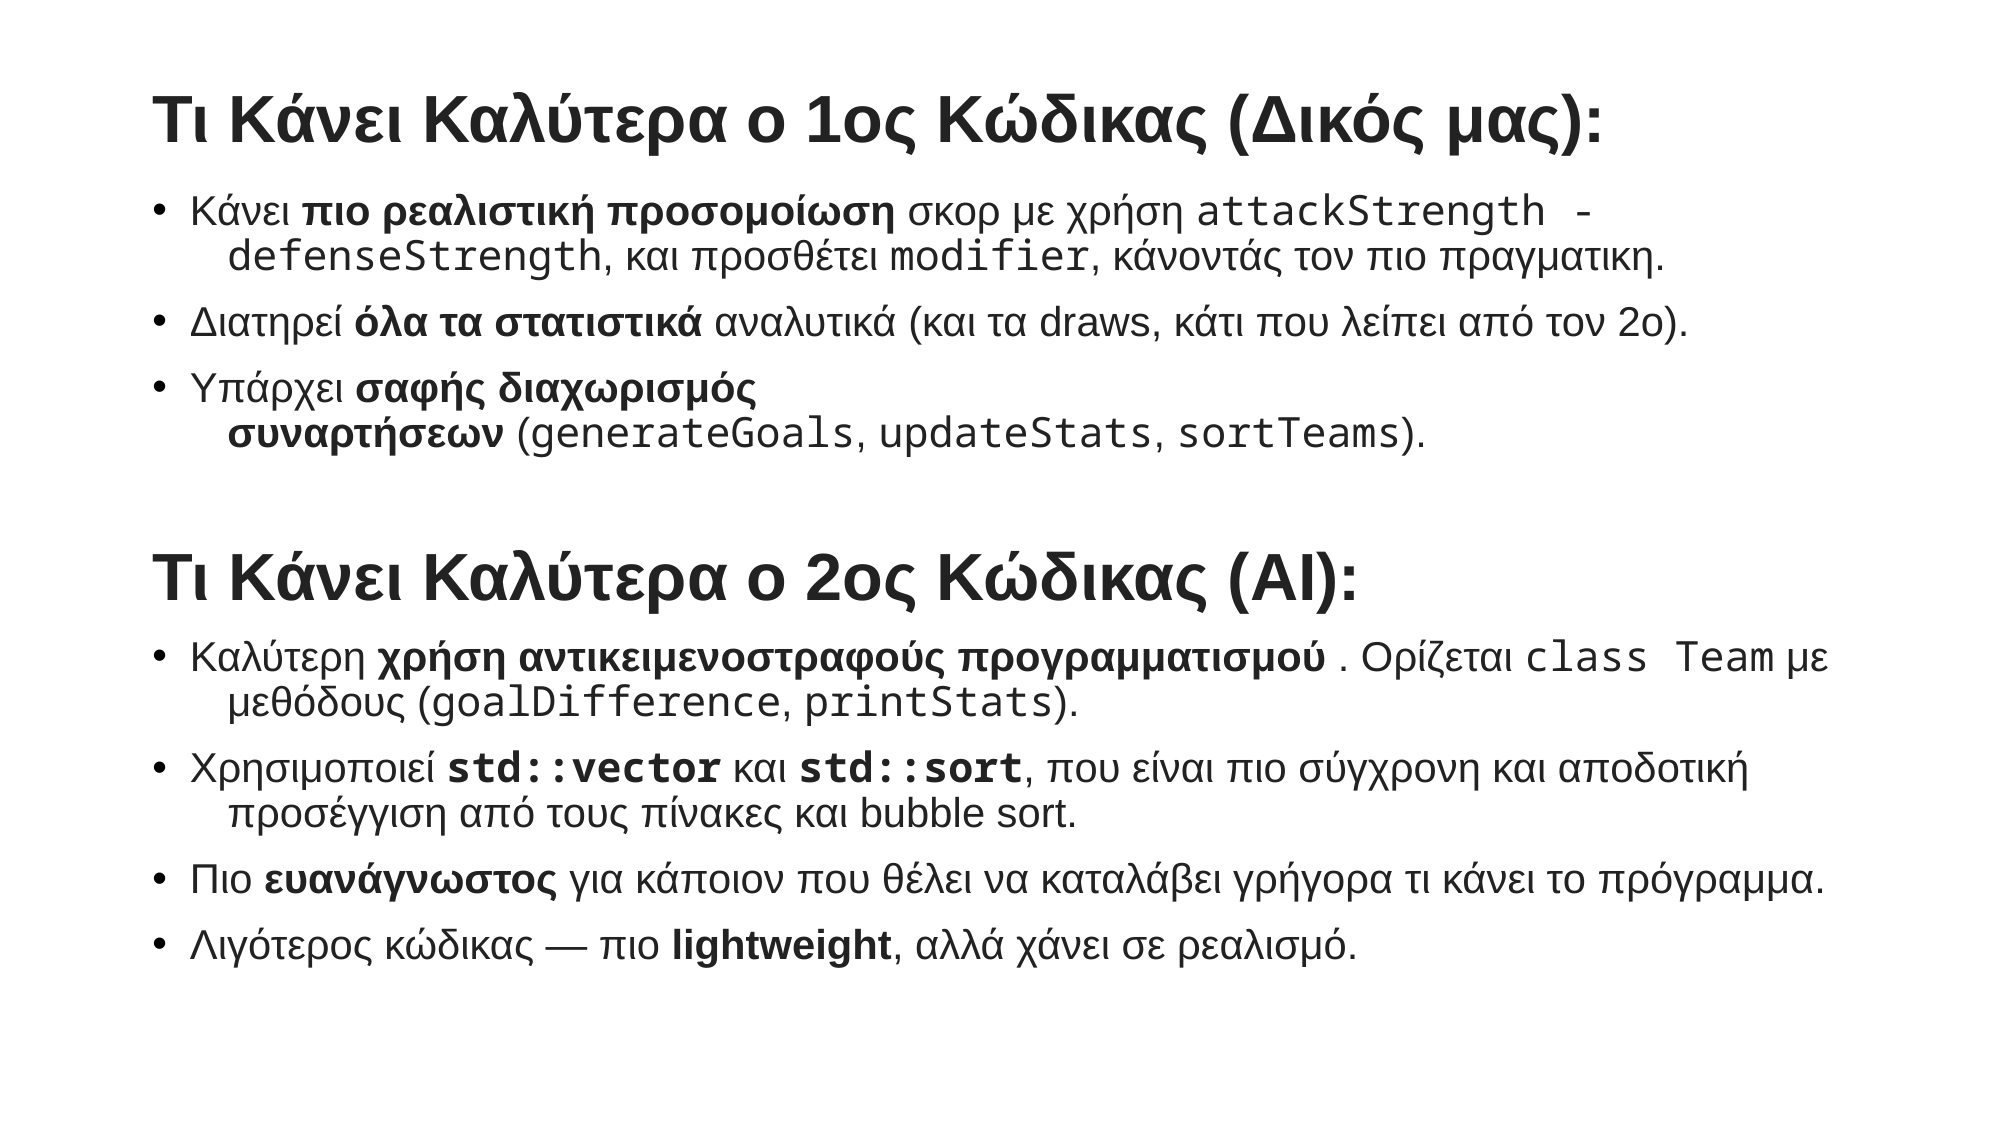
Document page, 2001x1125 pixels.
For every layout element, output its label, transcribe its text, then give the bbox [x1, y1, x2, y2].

list Κάνει πιο ρεαλιστική προσομοίωση σκορ με χρήση attackStrength - defenseStrength, και προσθέτει modifier, κάνοντάς τον πιο πραγματικη. Διατηρεί όλα τα στατιστικά αναλυτικά (και τα draws, κάτι που λείπει από τον 2ο). Υπάρχει σαφής διαχωρισμός συναρτήσεων (generateGoals, updateStats, sortTeams). Τι Κάνει Καλύτερα ο 2ος Κώδικας (ΑΙ): Καλύτερη χρήση αντικειμενοστραφούς προγραμματισμού . Ορίζεται class Team με μεθόδους (goalDifference, printStats). Χρησιμοποιεί std::vector και std::sort, που είναι πιο σύγχρονη και αποδοτική προσέγγιση από τους πίνακες και bubble sort. Πιο ευανάγνωστος για κάποιον που θέλει να καταλάβει γρήγορα τι κάνει το πρόγραμμα. Λιγότερος κώδικας — πιο lightweight, αλλά χάνει σε ρεαλισμό. [137, 181, 1863, 1014]
title Τι Κάνει Καλύτερα ο 1ος Κώδικας (Δικός μας): [137, 59, 1863, 181]
